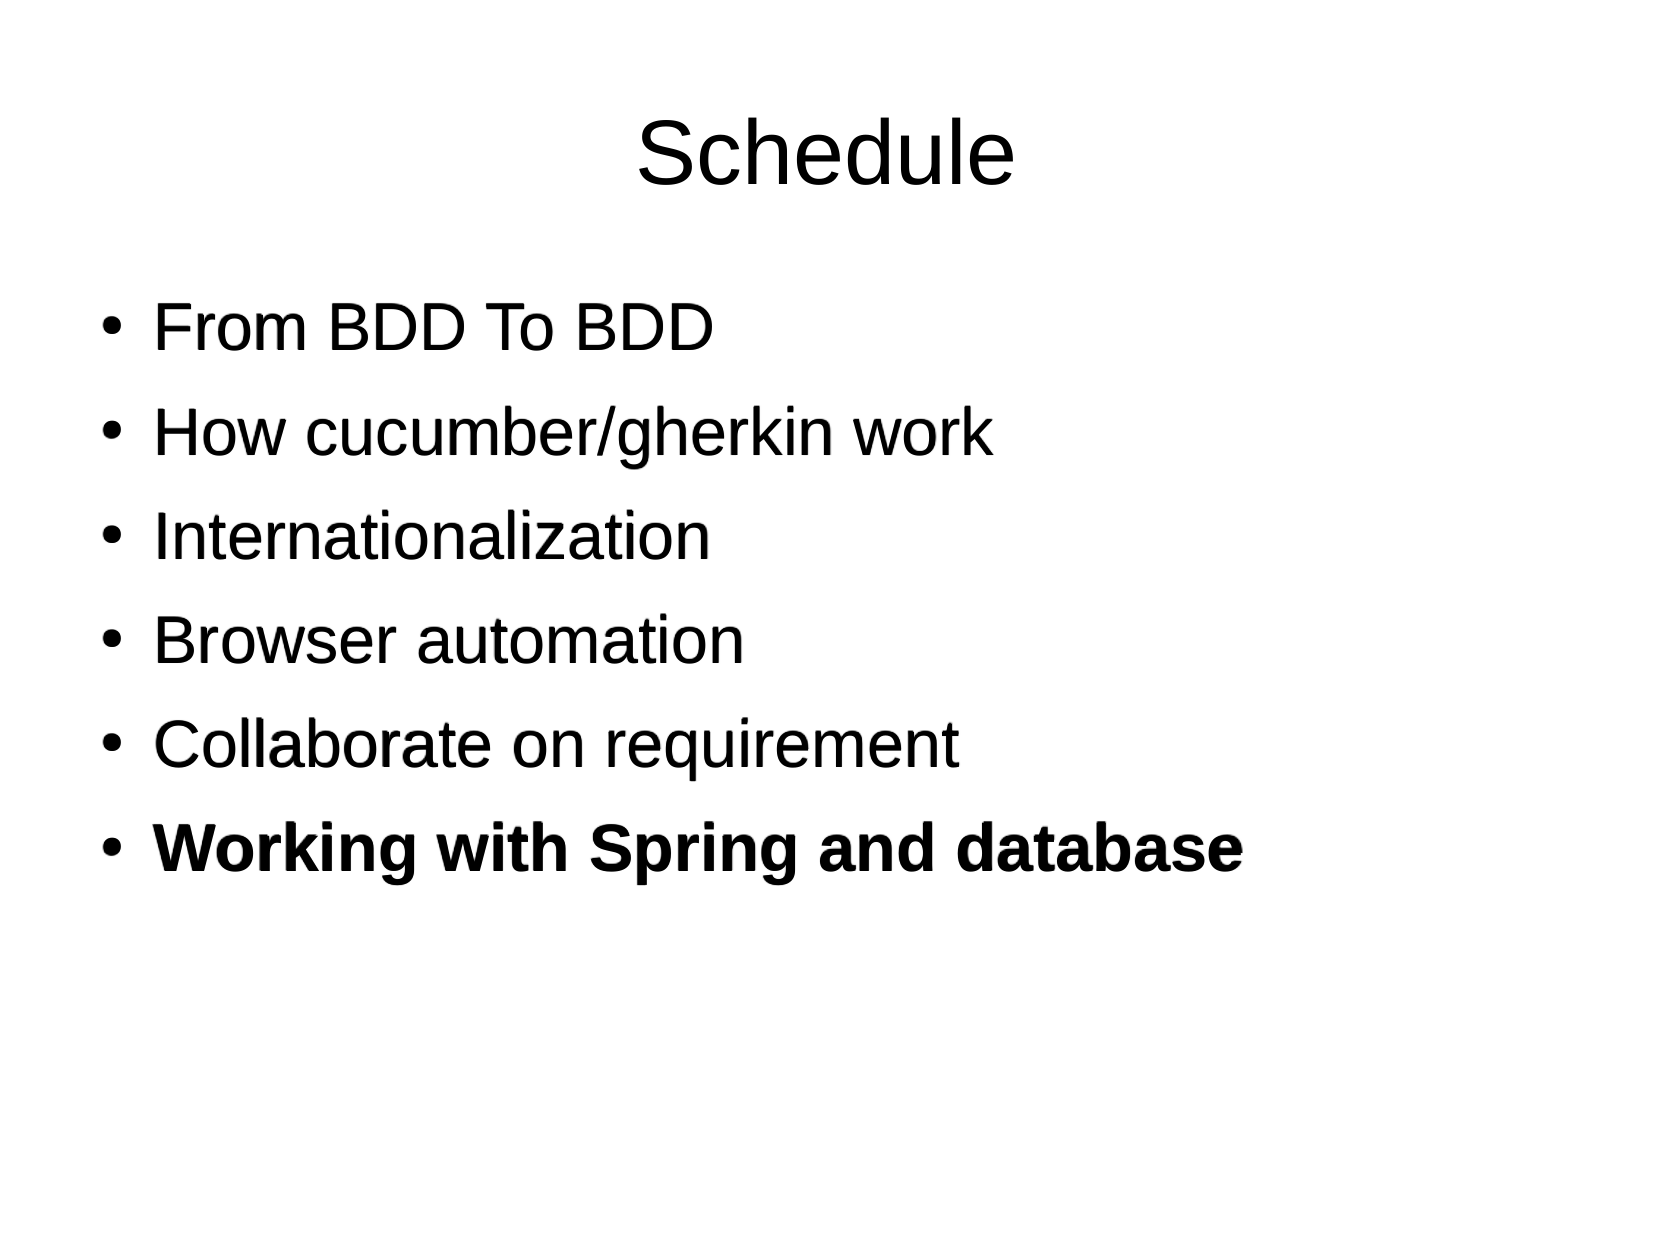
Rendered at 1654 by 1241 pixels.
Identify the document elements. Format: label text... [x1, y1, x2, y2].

title Schedule [82, 49, 1571, 257]
list From BDD To BDD How cucumber/gherkin work Internationalization Browser automation Collaborate on requirement Working with Spring and database [82, 290, 1571, 1010]
